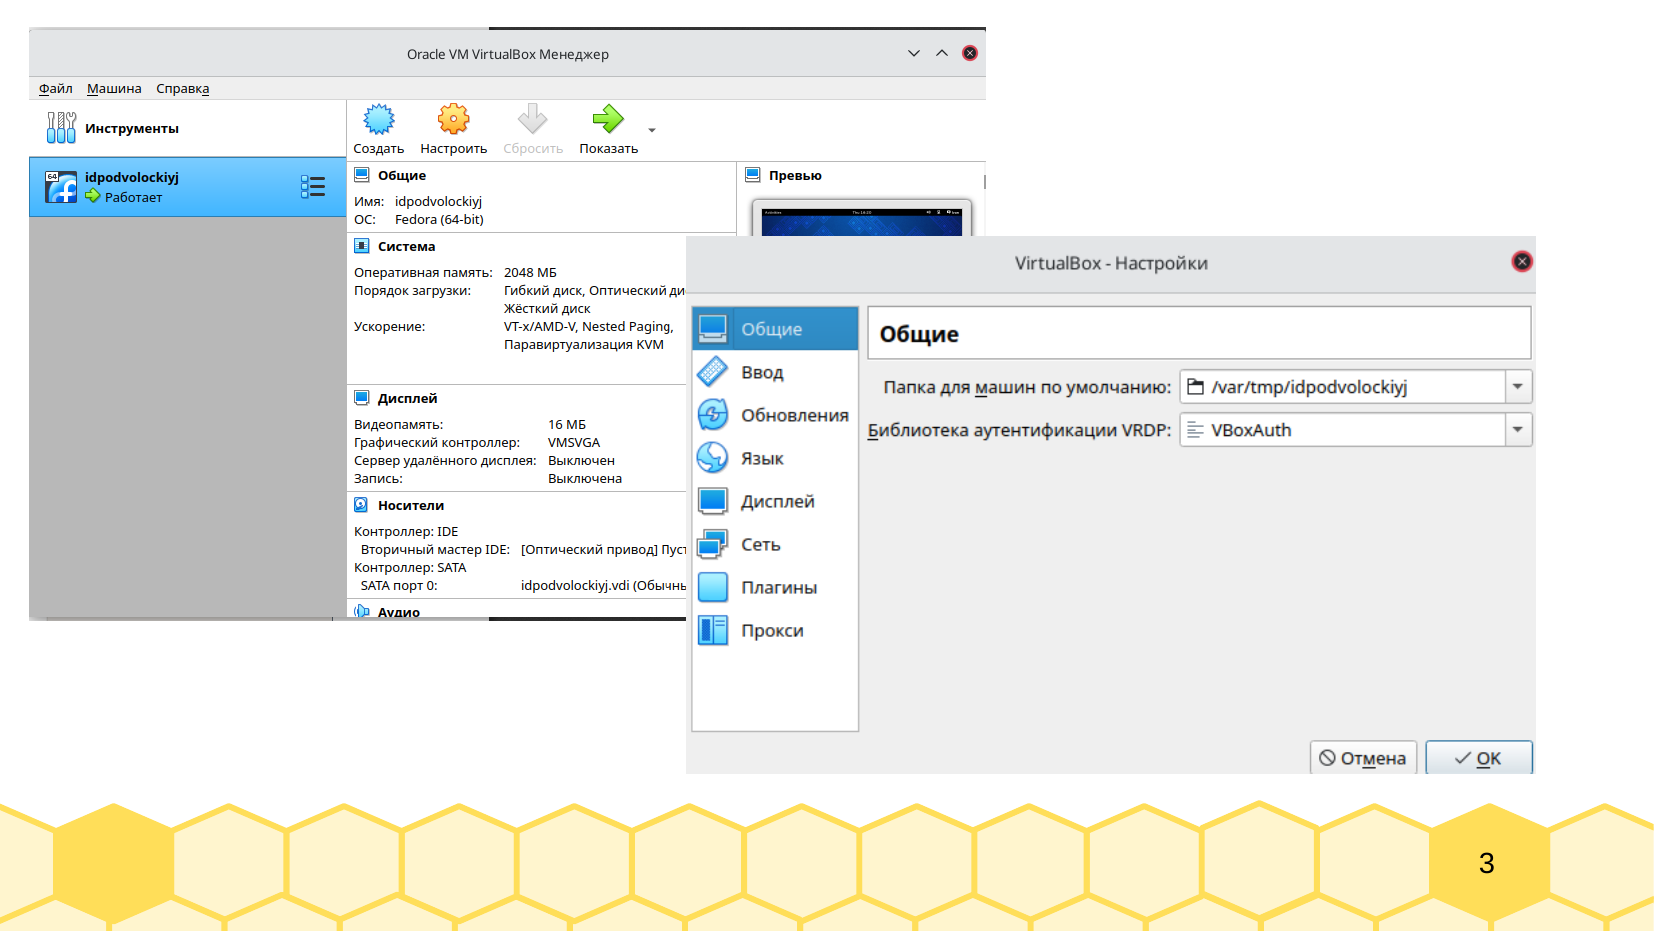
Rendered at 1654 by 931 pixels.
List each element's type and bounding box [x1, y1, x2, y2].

picture [29, 27, 1536, 774]
